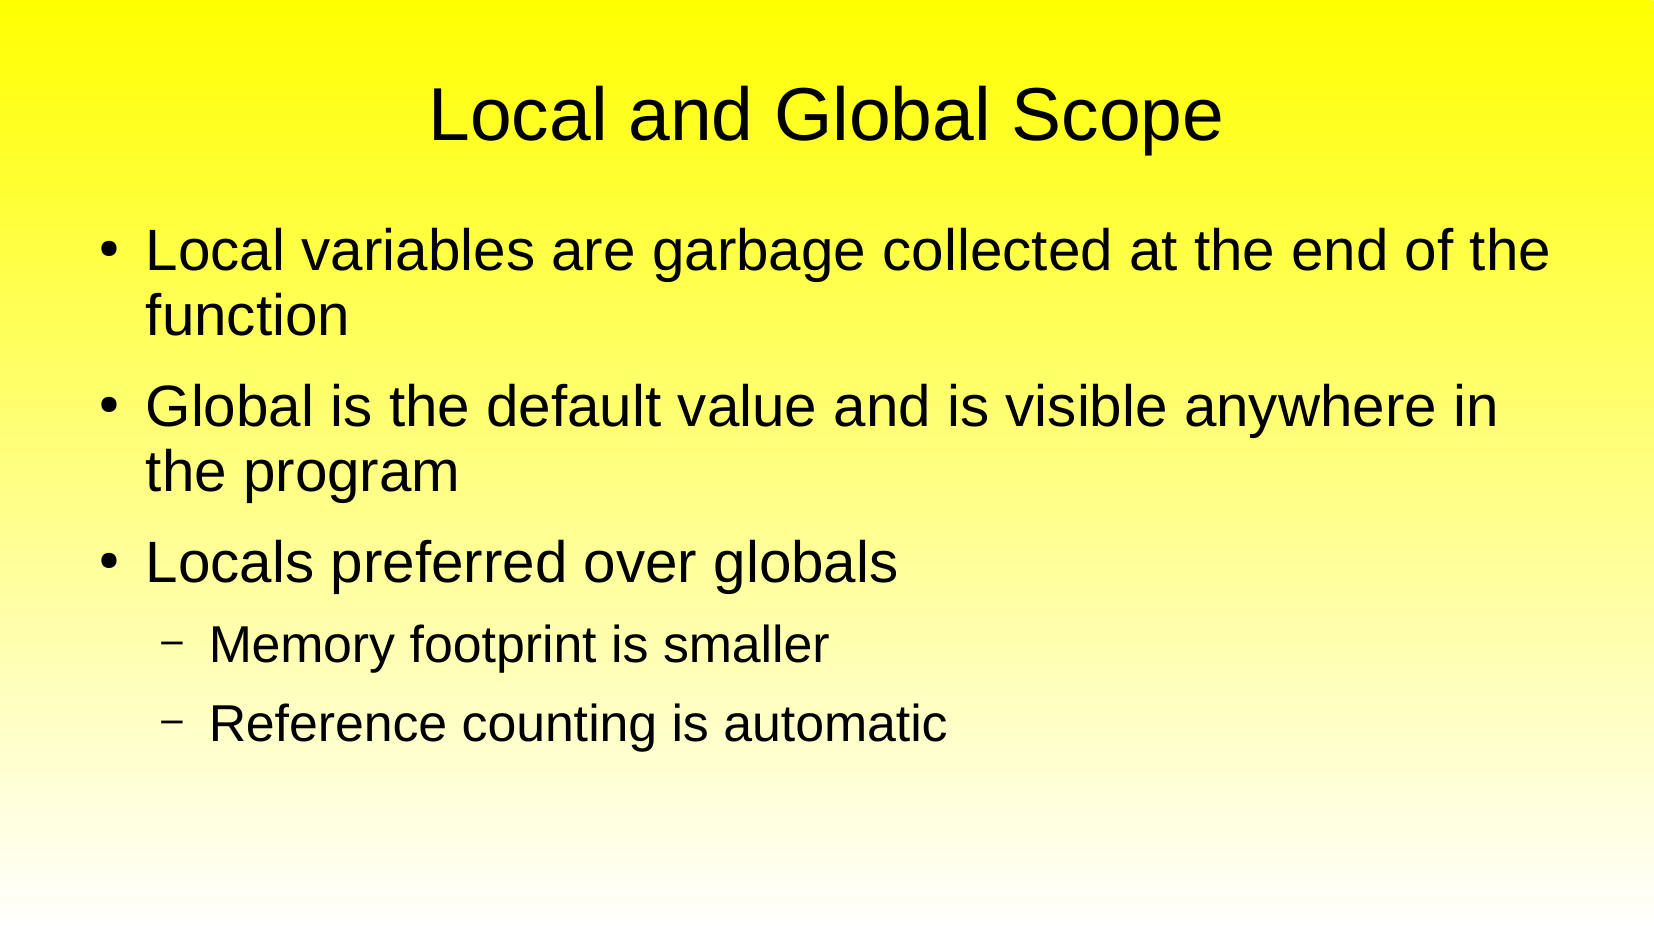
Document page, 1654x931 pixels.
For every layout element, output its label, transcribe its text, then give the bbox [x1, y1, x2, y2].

title Local and Global Scope [82, 37, 1571, 193]
list Local variables are garbage collected at the end of the function Global is the default value and is visible anywhere in the program Locals preferred over globals Memory footprint is smaller Reference counting is automatic [82, 217, 1571, 757]
